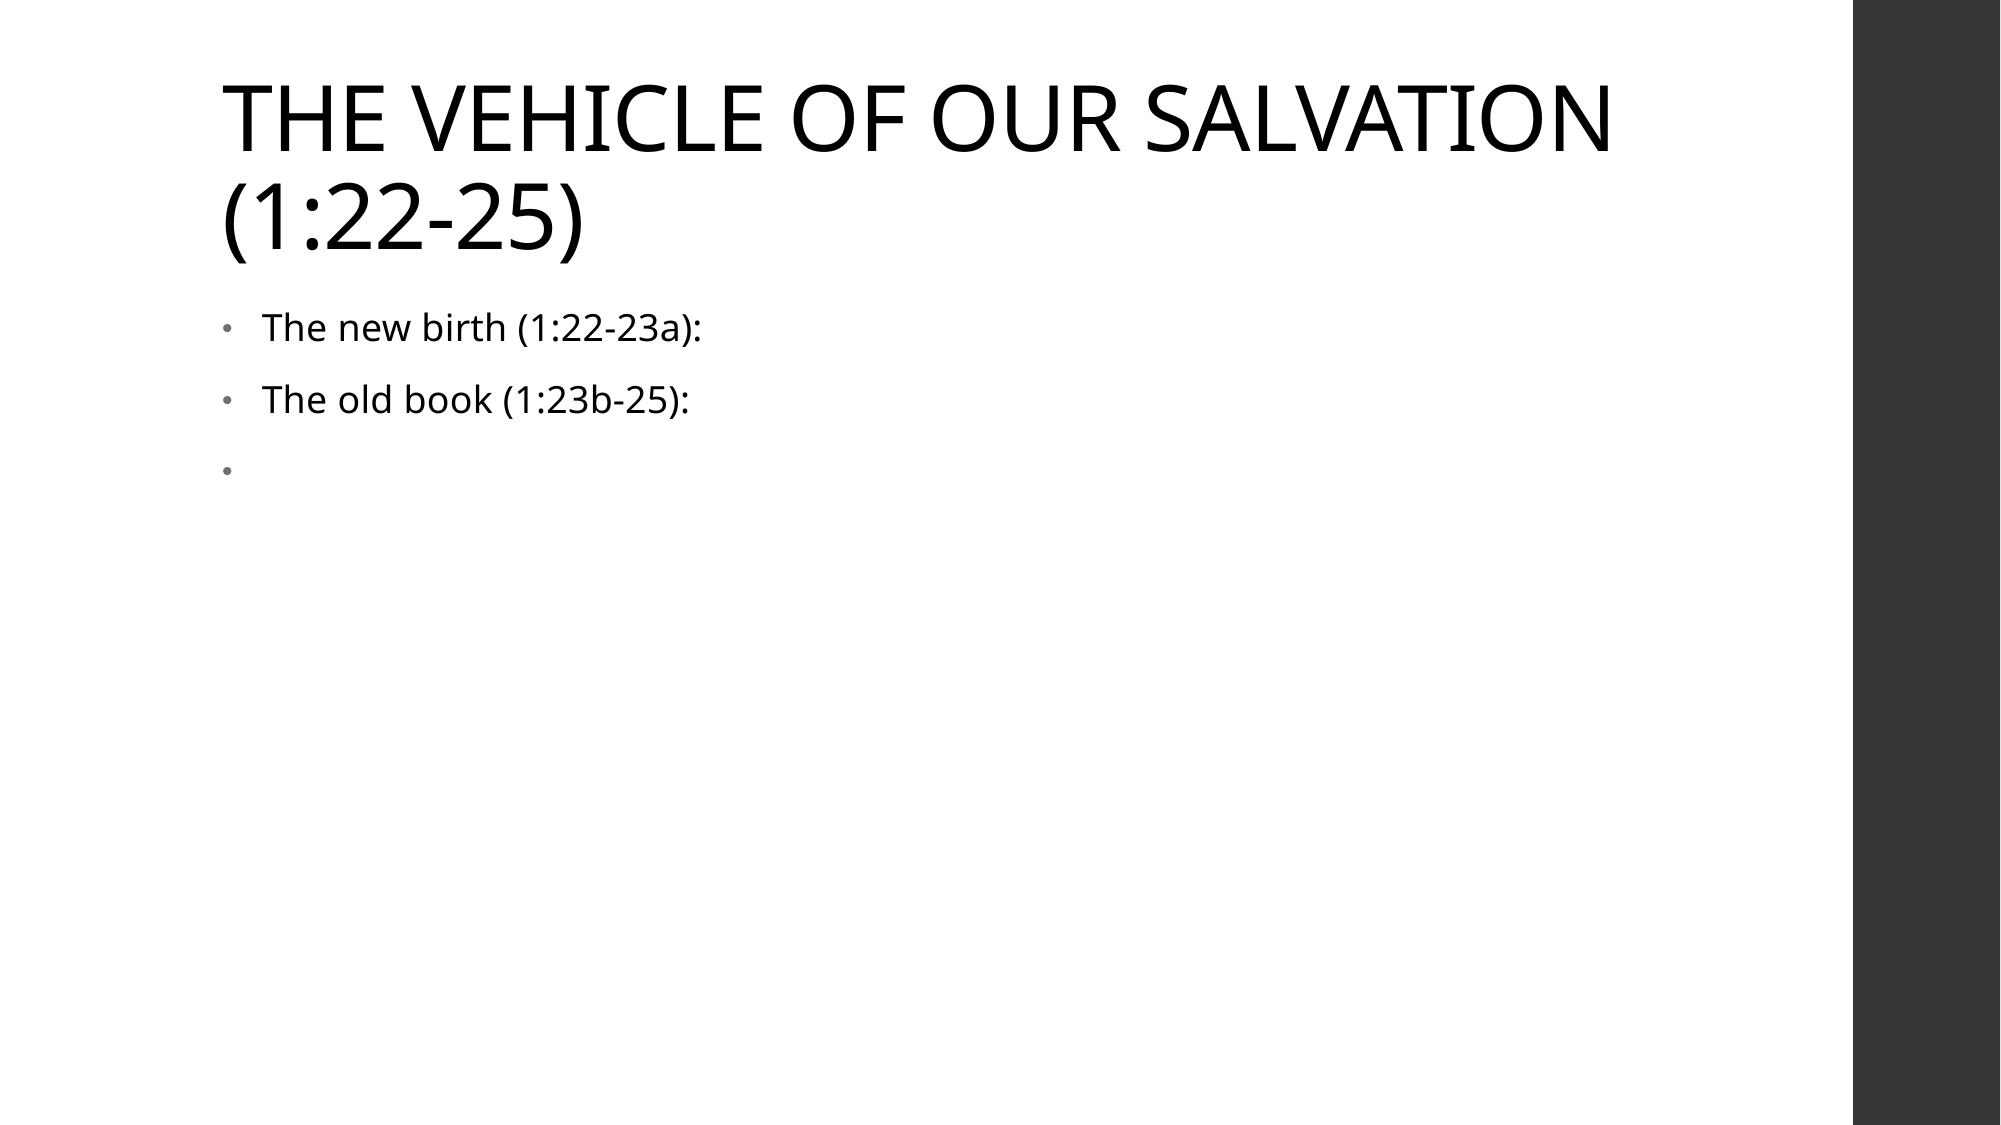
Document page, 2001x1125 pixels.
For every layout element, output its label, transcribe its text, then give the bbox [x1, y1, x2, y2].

title THE VEHICLE OF OUR SALVATION (1:22-25) [206, 60, 1797, 278]
list The new birth (1:22-23a): The old book (1:23b-25): [206, 299, 1617, 1014]
